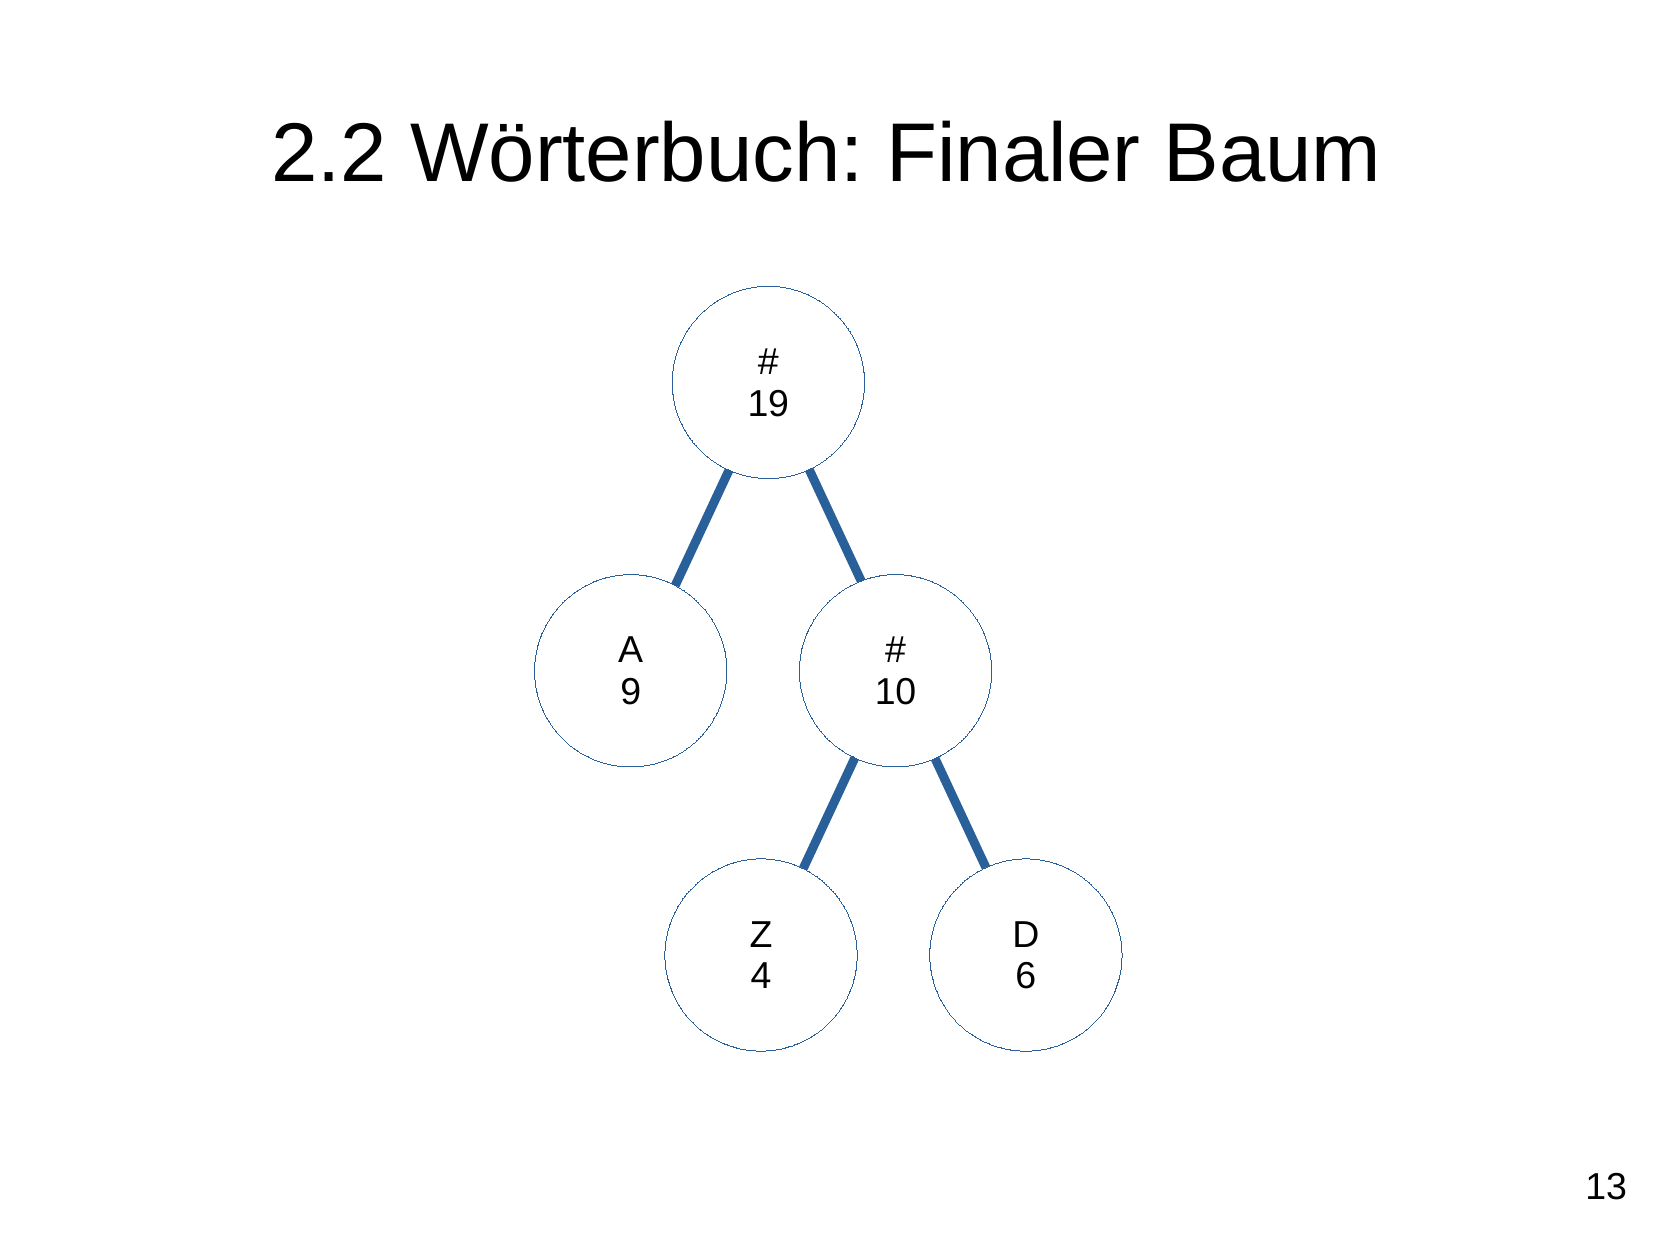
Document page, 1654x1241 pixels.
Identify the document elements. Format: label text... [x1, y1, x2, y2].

text_box A 9 [534, 574, 727, 767]
text_box # 19 [672, 286, 865, 479]
text_box D 6 [929, 858, 1123, 1052]
text_box Z 4 [664, 858, 858, 1052]
text_box <number> [1259, 1158, 1642, 1229]
text_box # 10 [799, 574, 992, 767]
title 2.2 Wörterbuch: Finaler Baum [82, 16, 1571, 290]
